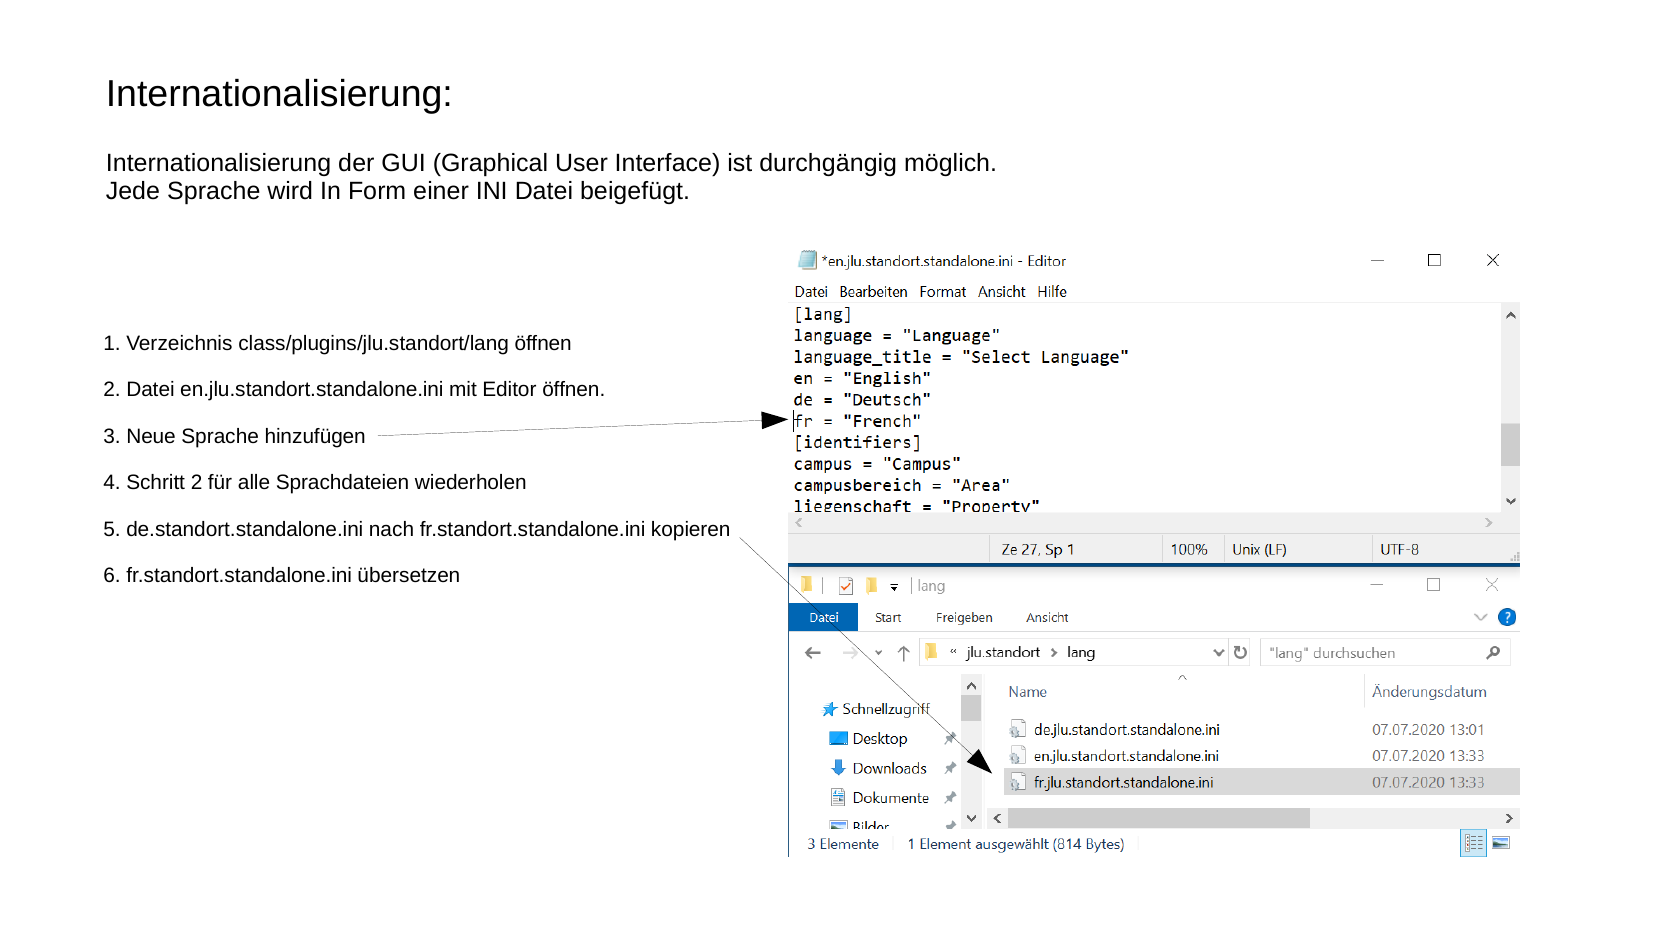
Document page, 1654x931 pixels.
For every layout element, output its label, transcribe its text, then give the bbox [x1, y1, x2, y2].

text_box Internationalisierung: [85, 64, 485, 122]
text_box Internationalisierung der GUI (Graphical User Interface) ist durchgängig möglich. Jede Sprache wird In Form einer INI Datei beigefügt. [85, 141, 1409, 231]
text_box 1. Verzeichnis class/plugins/jlu.standort/lang öffnen 2. Datei en.jlu.standort.standalone.ini mit Editor öffnen. 3. Neue Sprache hinzufügen 4. Schritt 2 für alle Sprachdateien wiederholen 5. de.standort.standalone.ini nach fr.standort.standalone.ini kopieren 6. fr.standort.standalone.ini übersetzen [82, 324, 746, 595]
picture [788, 242, 1520, 857]
